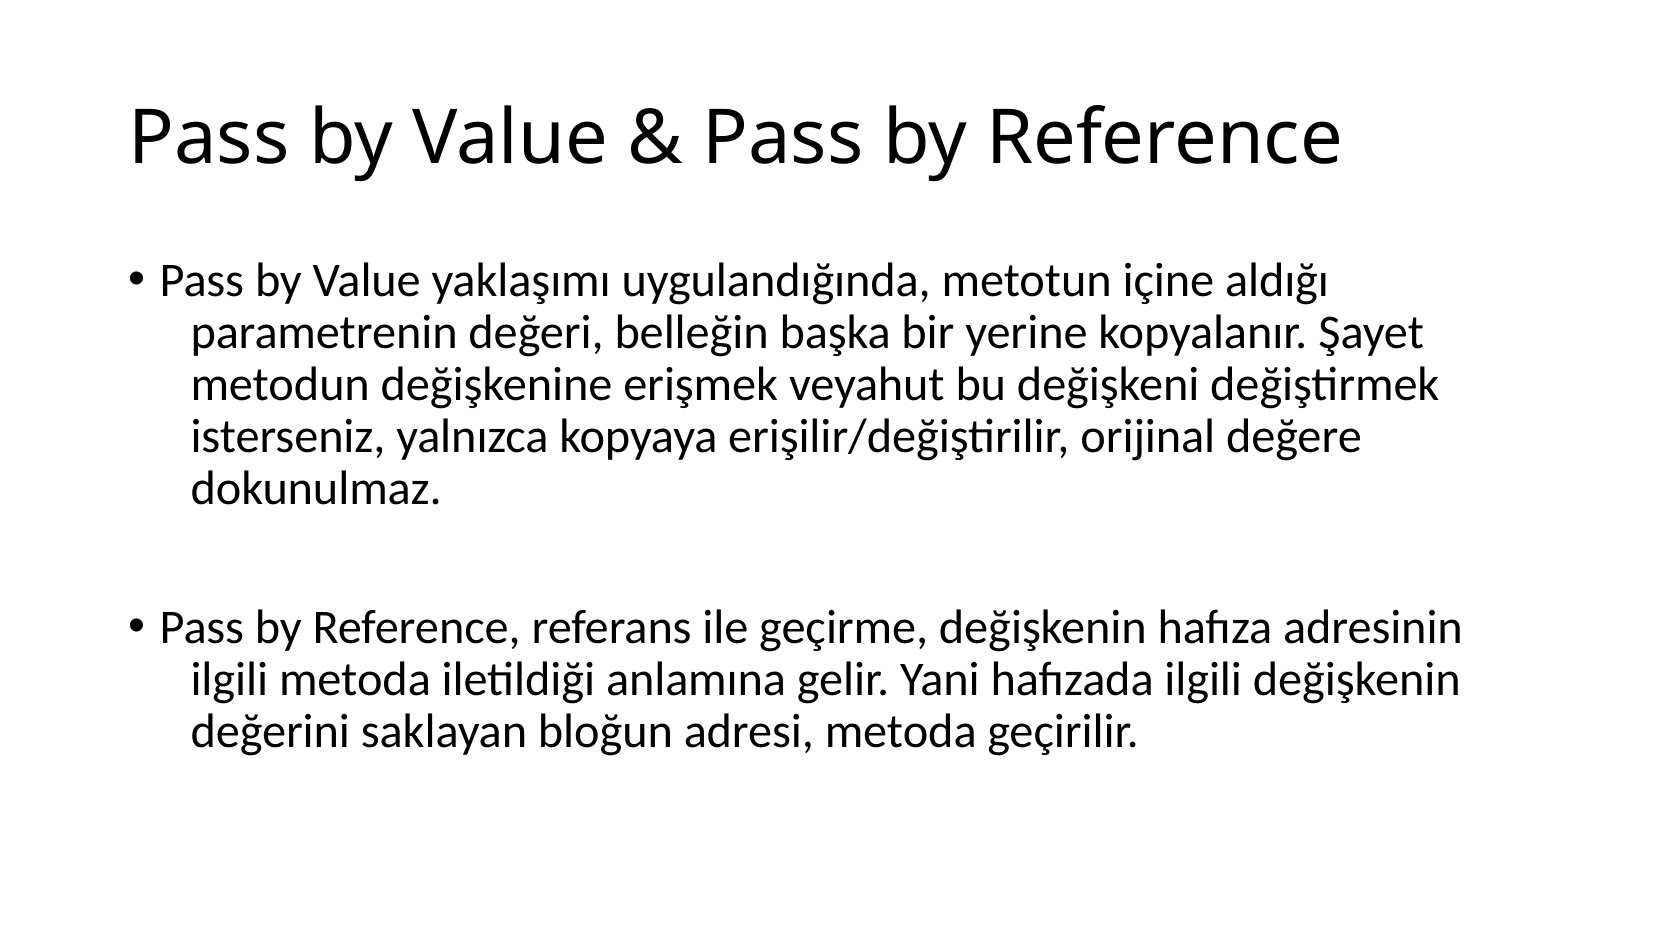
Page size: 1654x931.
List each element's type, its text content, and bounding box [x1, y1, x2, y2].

title Pass by Value & Pass by Reference [113, 49, 1540, 230]
list Pass by Value yaklaşımı uygulandığında, metotun içine aldığı parametrenin değeri, belleğin başka bir yerine kopyalanır. Şayet metodun değişkenine erişmek veyahut bu değişkeni değiştirmek isterseniz, yalnızca kopyaya erişilir/değiştirilir, orijinal değere dokunulmaz. Pass by Reference, referans ile geçirme, değişkenin hafıza adresinin ilgili metoda iletildiği anlamına gelir. Yani hafızada ilgili değişkenin değerini saklayan bloğun adresi, metoda geçirilir. [113, 247, 1540, 838]
